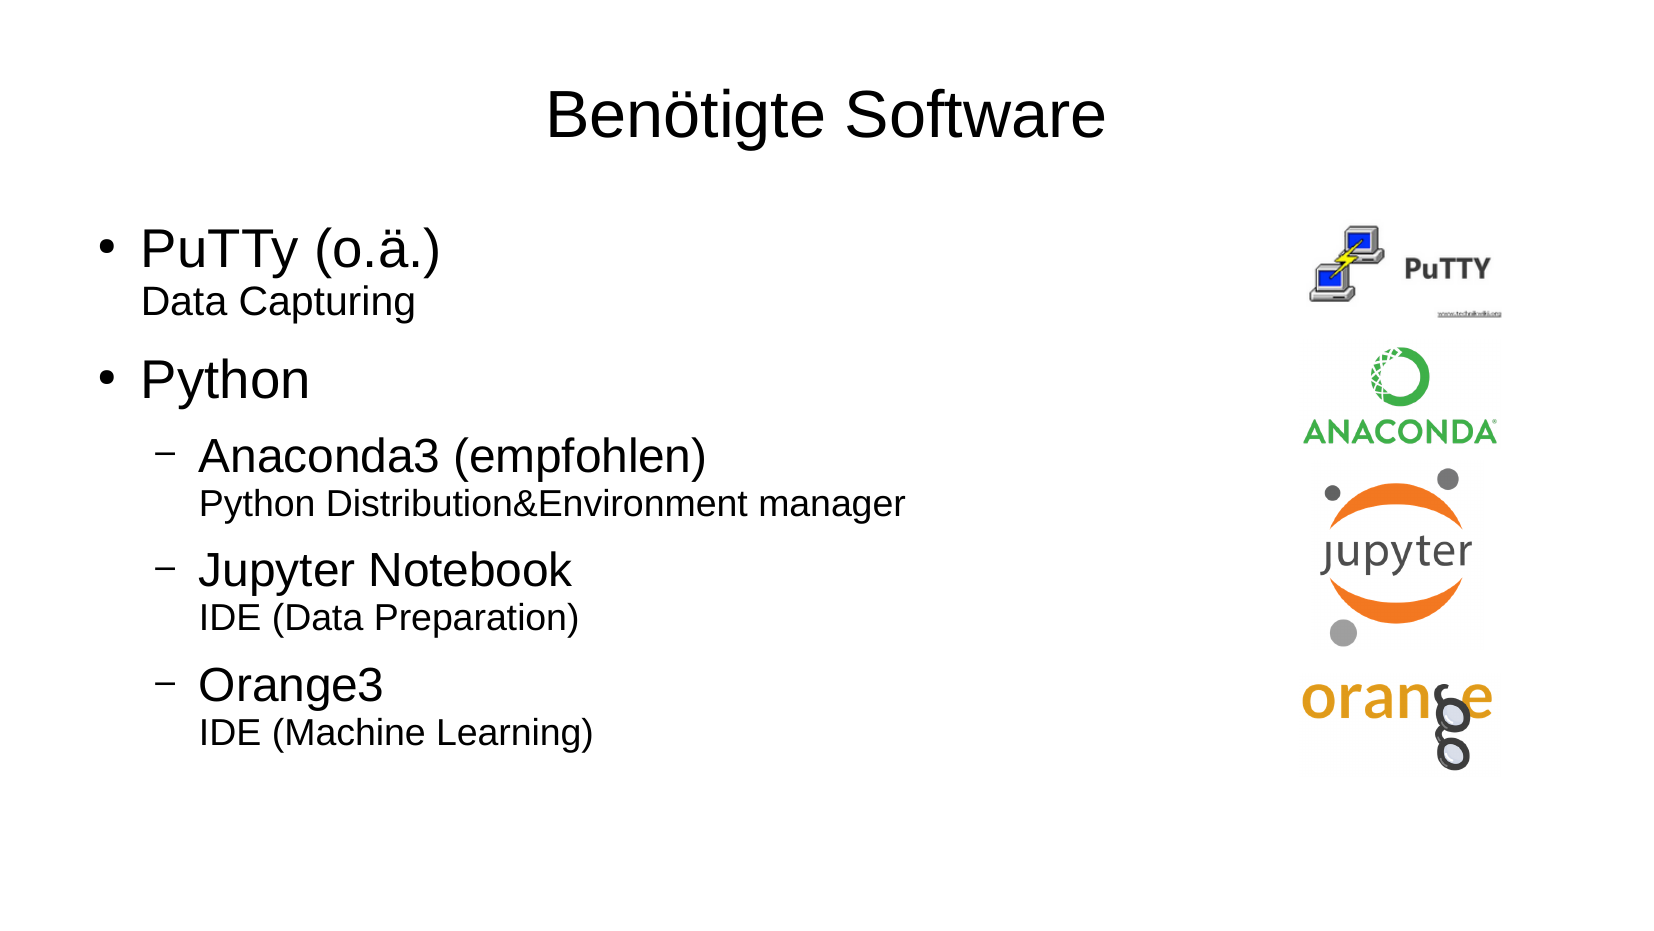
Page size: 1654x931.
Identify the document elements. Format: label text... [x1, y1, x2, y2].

list PuTTy (o.ä.) Data Capturing Python Anaconda3 (empfohlen) Python Distribution&Environment manager Jupyter Notebook IDE (Data Preparation) Orange3 IDE (Machine Learning) [82, 217, 1217, 758]
picture [1299, 212, 1512, 329]
picture [1299, 673, 1501, 778]
picture [1311, 460, 1484, 650]
picture [1299, 339, 1501, 449]
title Benötigte Software [82, 37, 1571, 193]
